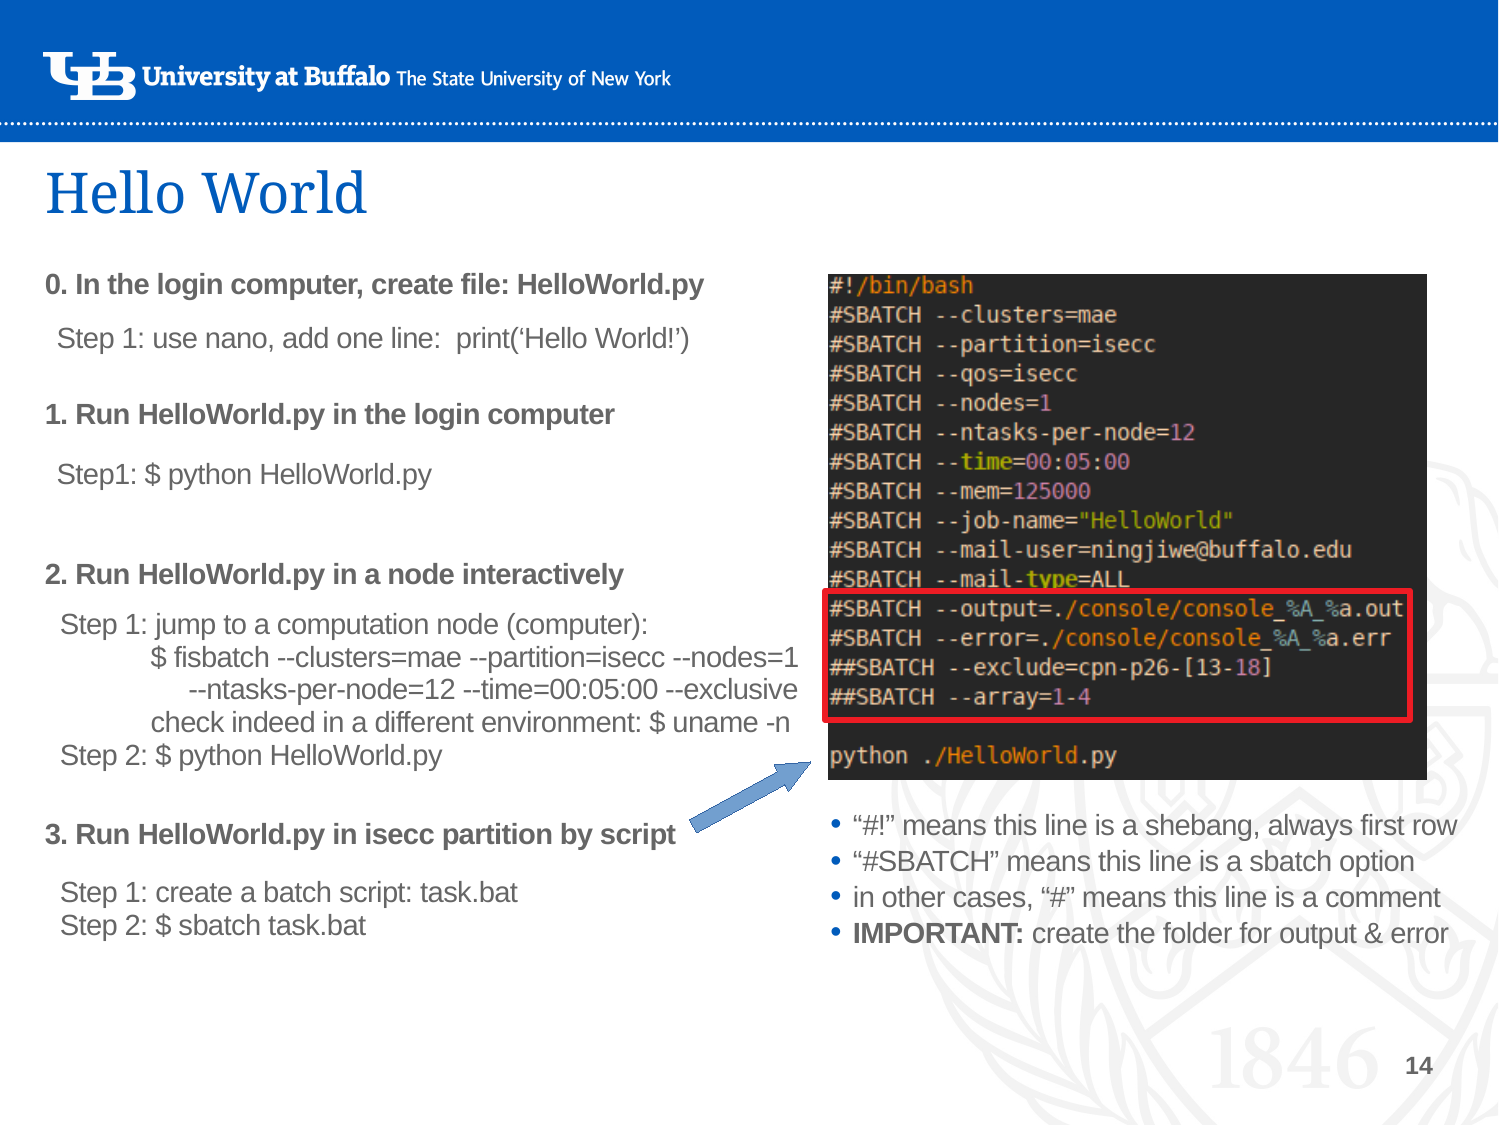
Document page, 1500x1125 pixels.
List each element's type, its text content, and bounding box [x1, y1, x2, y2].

text_box Step 1: create a batch script: task.bat Step 2: $ sbatch task.bat [45, 869, 556, 950]
text_box Step 1: use nano, add one line: print(‘Hello World!’) [41, 314, 828, 376]
text_box Step1: $ python HelloWorld.py [41, 450, 828, 511]
text_box 1. Run HelloWorld.py in the login computer [30, 390, 716, 471]
picture [0, 0, 1499, 1125]
text_box 3. Run HelloWorld.py in isecc partition by script [30, 810, 716, 870]
text_box 0. In the login computer, create file: HelloWorld.py [30, 260, 766, 342]
text_box 2. Run HelloWorld.py in a node interactively [30, 550, 716, 611]
list “#!” means this line is a shebang, always first row “#SBATCH” means this line is a sbatch option in other cases, “#” means this line is a comment IMPORTANT: create the folder for output & error [800, 810, 1489, 1036]
title Hello World [30, 153, 1387, 233]
text_box [689, 761, 811, 833]
text_box Step 1: jump to a computation node (computer): $ fisbatch --clusters=mae --partition=isecc --nodes=1 --ntasks-per-node=12 --time=00:05:00 --exclusive check indeed in a different environment: $ uname -n Step 2: $ python HelloWorld.py [45, 600, 826, 780]
text_box [825, 590, 1411, 721]
